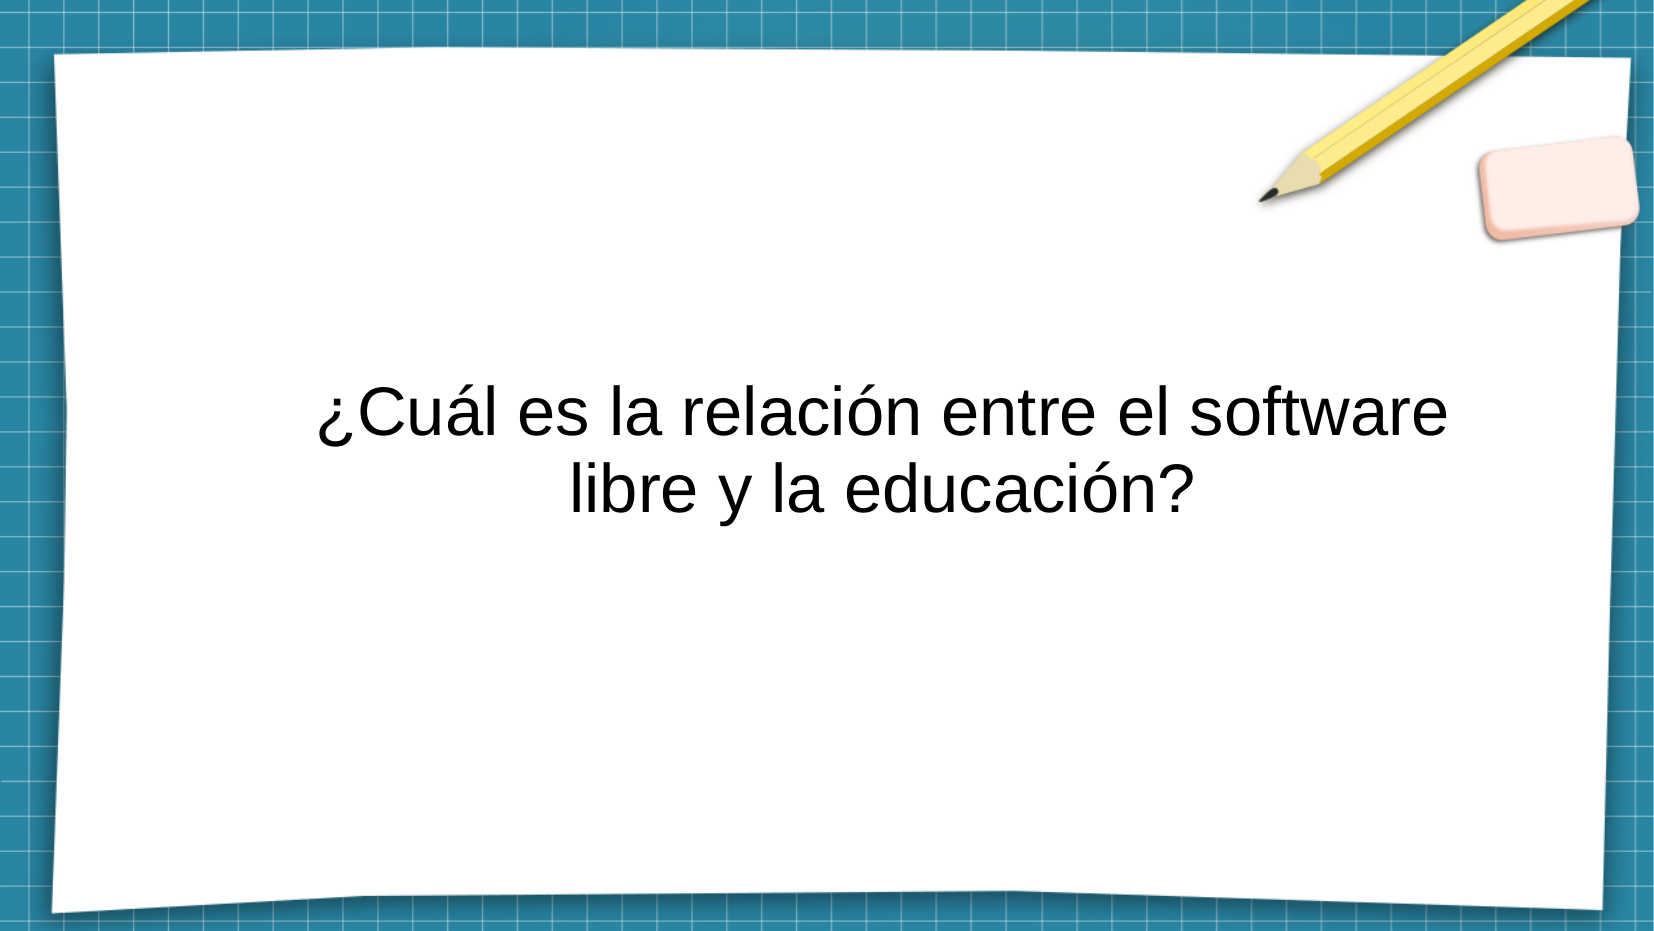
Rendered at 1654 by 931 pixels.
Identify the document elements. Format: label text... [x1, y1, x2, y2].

picture [0, 0, 1654, 931]
title ¿Cuál es la relación entre el software libre y la educación? [289, 217, 1477, 683]
